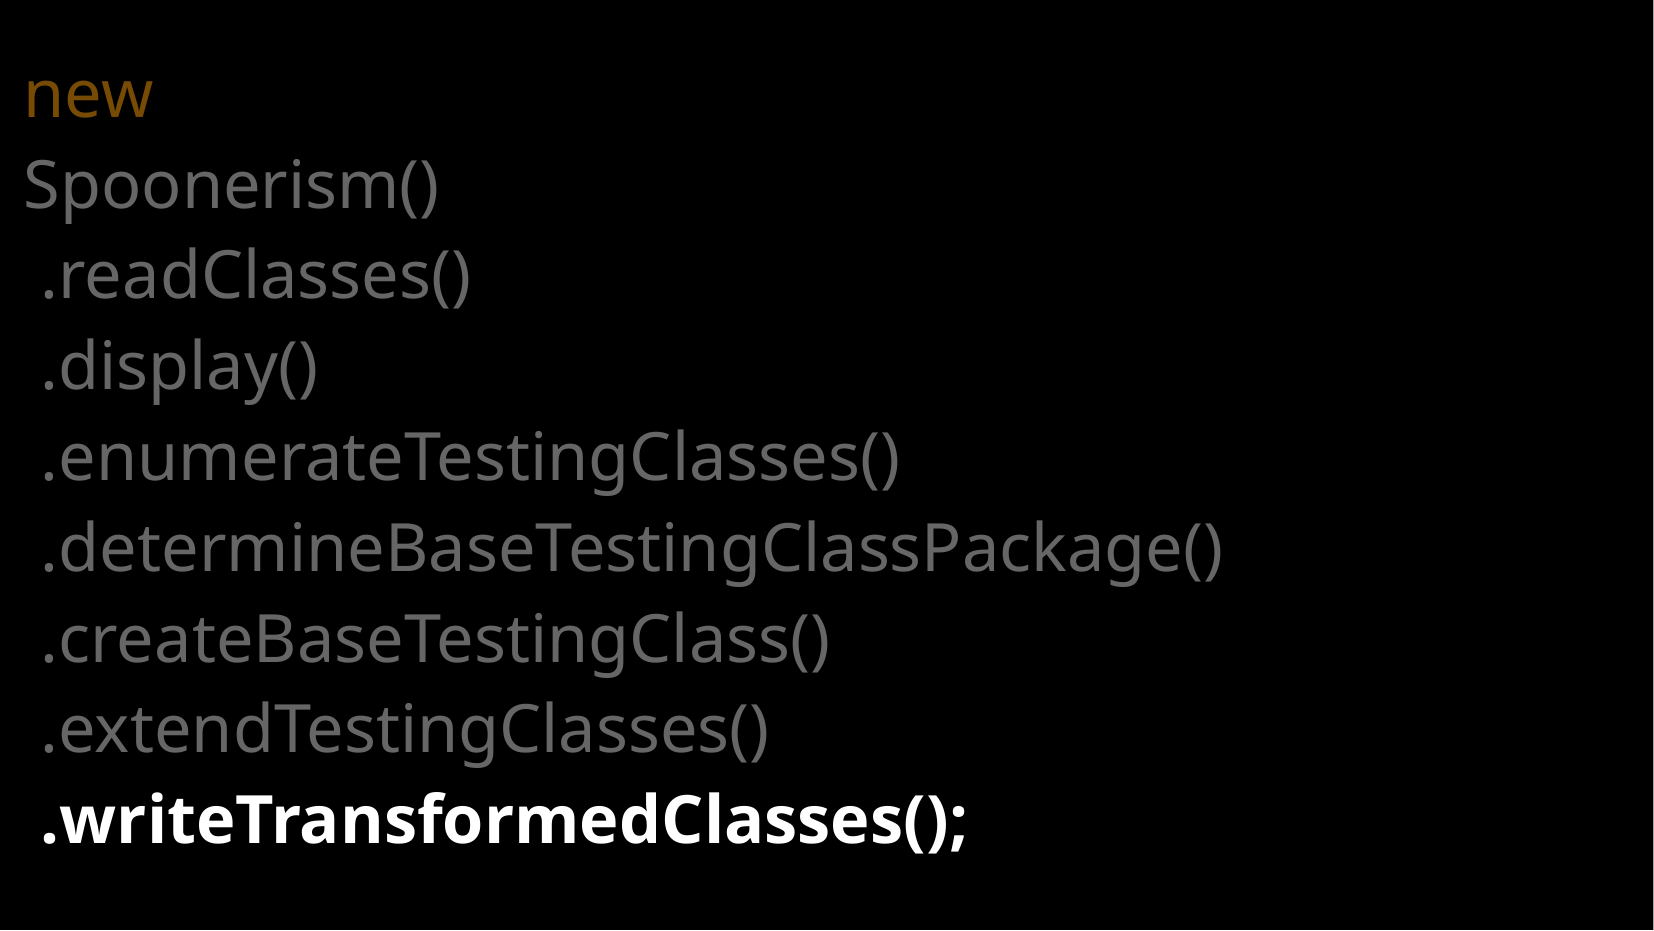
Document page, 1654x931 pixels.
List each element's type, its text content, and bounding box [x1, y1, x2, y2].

subtitle new Spoonerism() .readClasses() .display() .enumerateTestingClasses() .determineBaseTestingClassPackage() .createBaseTestingClass() .extendTestingClasses() .writeTransformedClasses(); [23, 23, 1630, 886]
